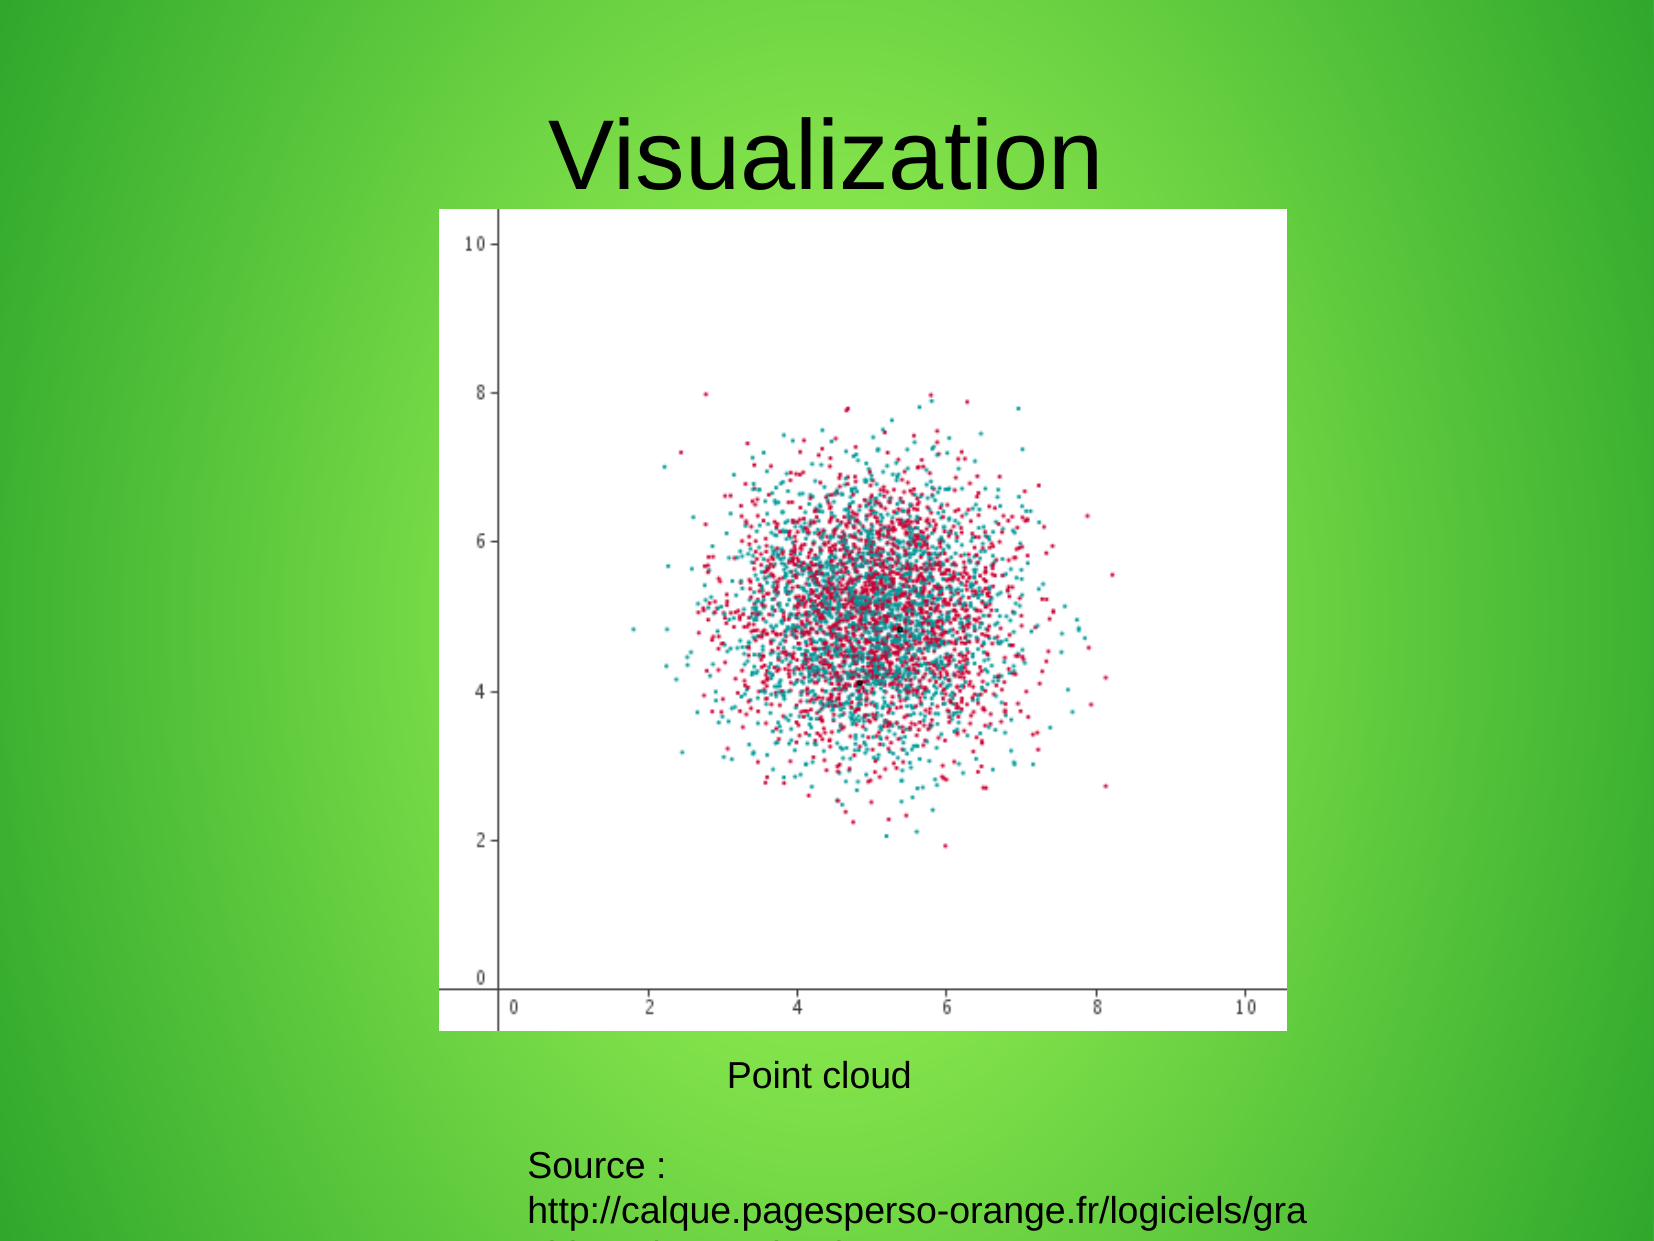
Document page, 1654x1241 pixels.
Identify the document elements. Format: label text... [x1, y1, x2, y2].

text_box Point cloud Source : http://calque.pagesperso-orange.fr/logiciels/graphisme/nuage.html [512, 1043, 1339, 1241]
picture [439, 209, 1287, 1031]
title Visualization [82, 47, 1571, 252]
